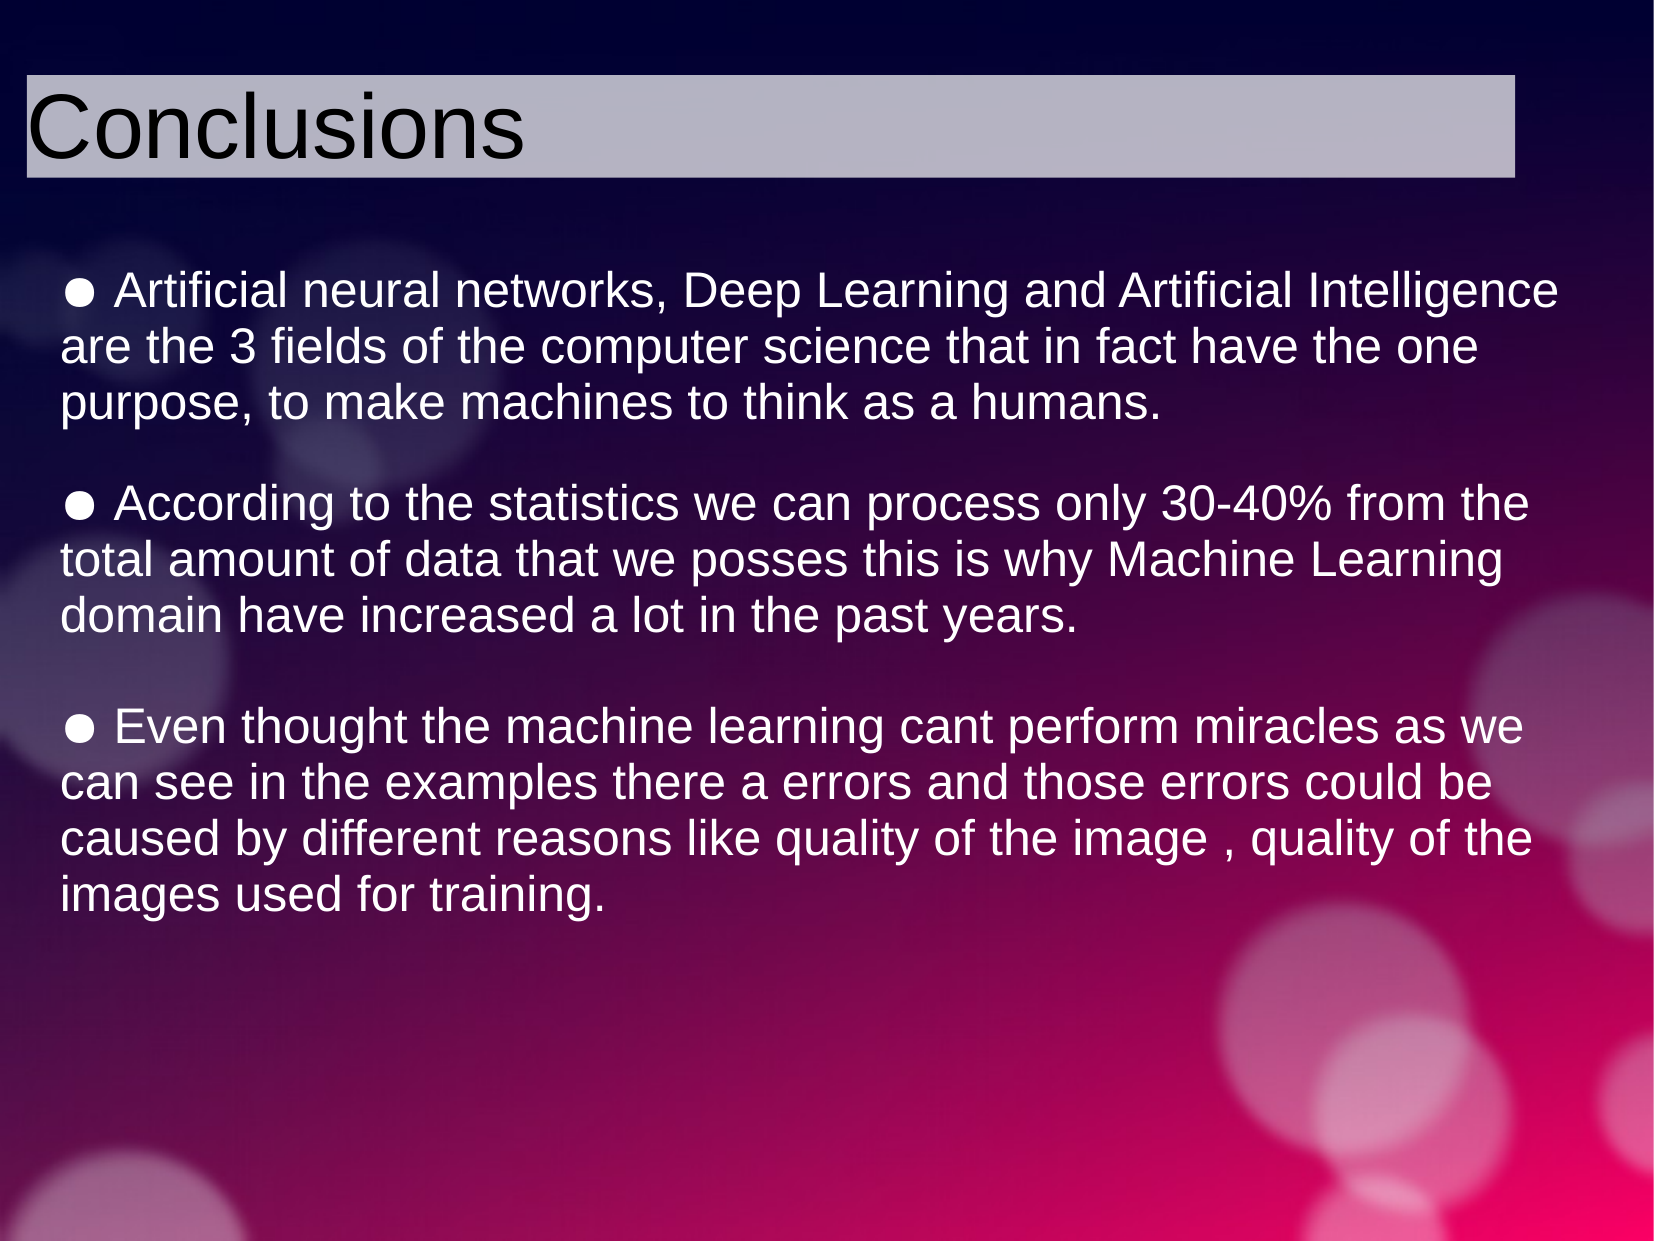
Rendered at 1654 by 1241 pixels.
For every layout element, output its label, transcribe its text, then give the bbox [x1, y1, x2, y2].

text_box ● Artificial neural networks, Deep Learning and Artificial Intelligence are the 3 fields of the computer science that in fact have the one purpose, to make machines to think as a humans. ● According to the statistics we can process only 30-40% from the total amount of data that we posses this is why Machine Learning domain have increased a lot in the past years. ● Even thought the machine learning cant perform miracles as we can see in the examples there a errors and those errors could be caused by different reasons like quality of the image , quality of the images used for training. [45, 255, 1621, 1097]
picture [0, 0, 1654, 1241]
title Conclusions [26, 75, 1516, 178]
